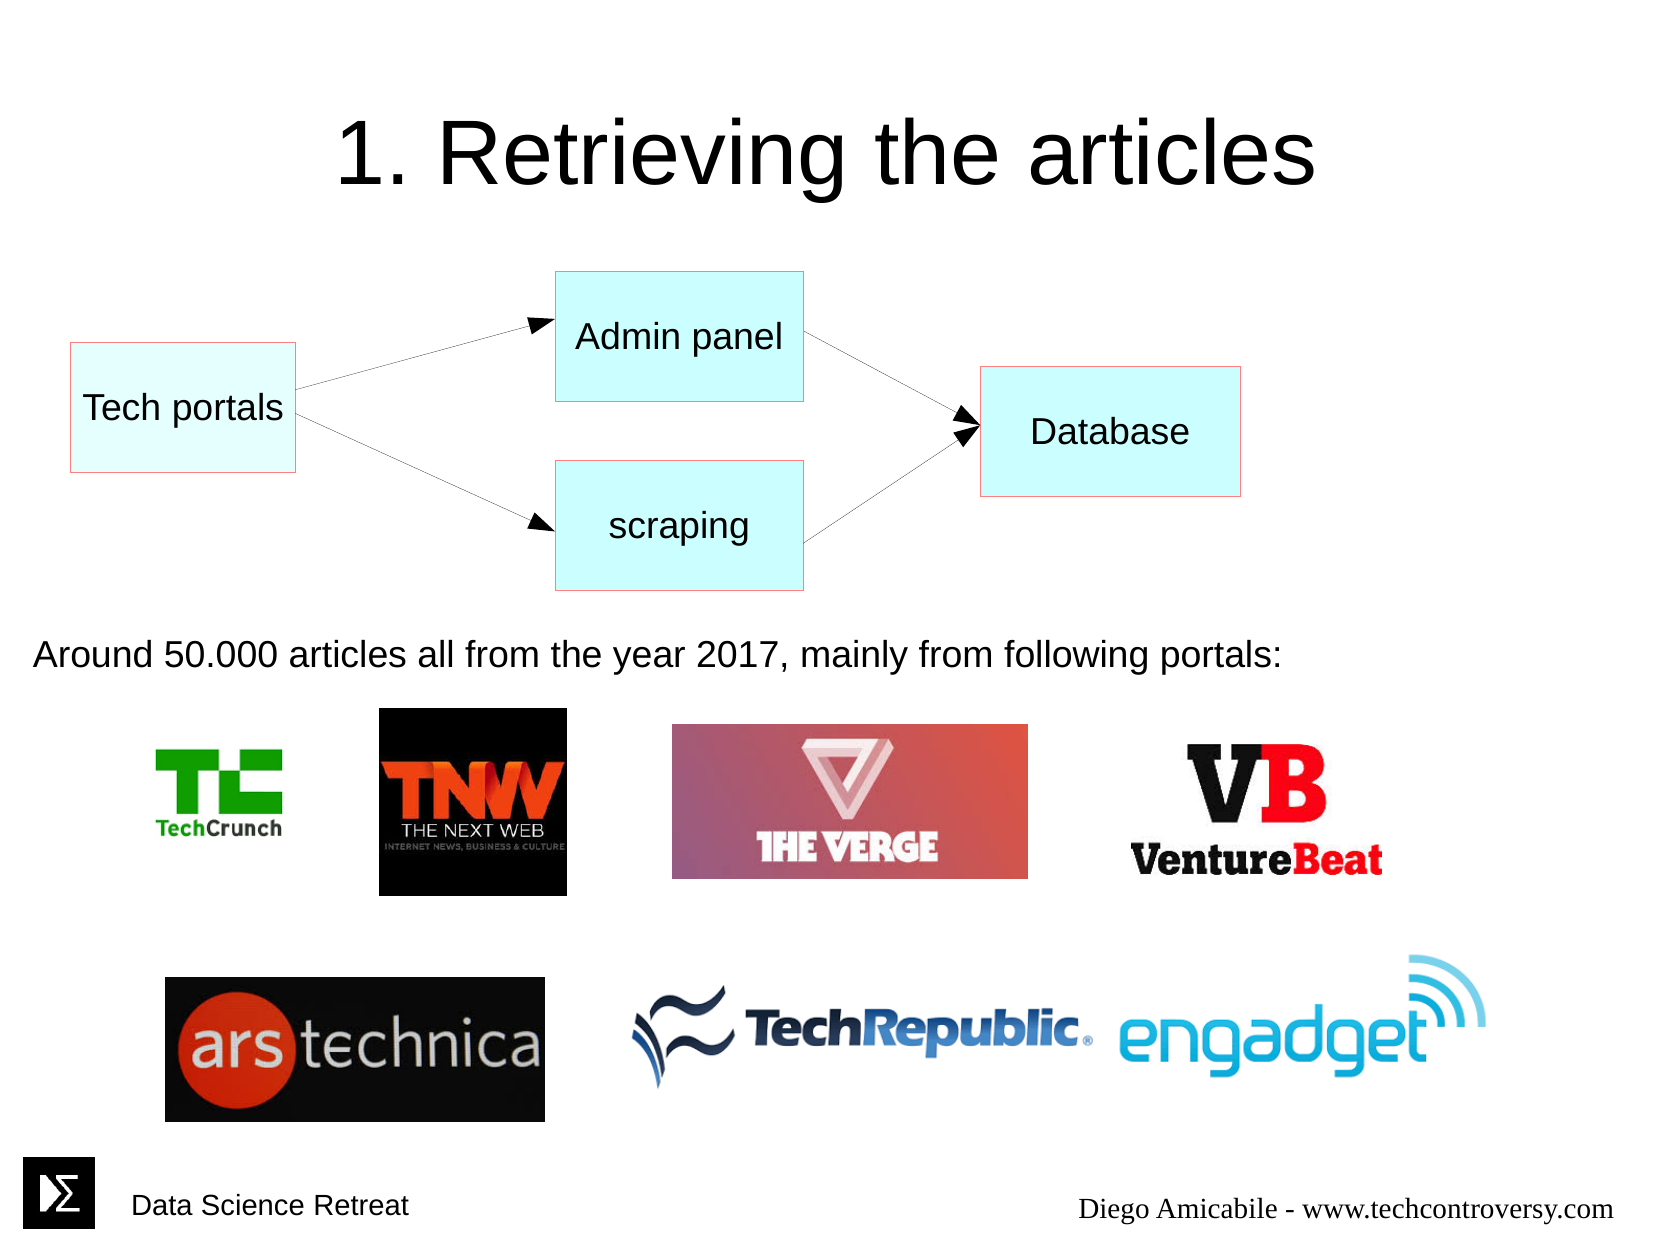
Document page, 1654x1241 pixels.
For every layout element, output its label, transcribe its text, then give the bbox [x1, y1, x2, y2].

picture [23, 1157, 95, 1229]
picture [625, 980, 1099, 1096]
picture [165, 977, 545, 1123]
text_box Tech portals [70, 342, 296, 473]
text_box Admin panel [555, 271, 804, 402]
picture [672, 724, 1028, 879]
picture [1131, 744, 1382, 875]
title 1. Retrieving the articles [82, 49, 1571, 257]
text_box Database [980, 366, 1241, 497]
picture [1110, 944, 1496, 1087]
picture [59, 708, 567, 896]
text_box scraping [555, 460, 804, 591]
text_box Around 50.000 articles all from the year 2017, mainly from following portals: [7, 625, 1441, 725]
